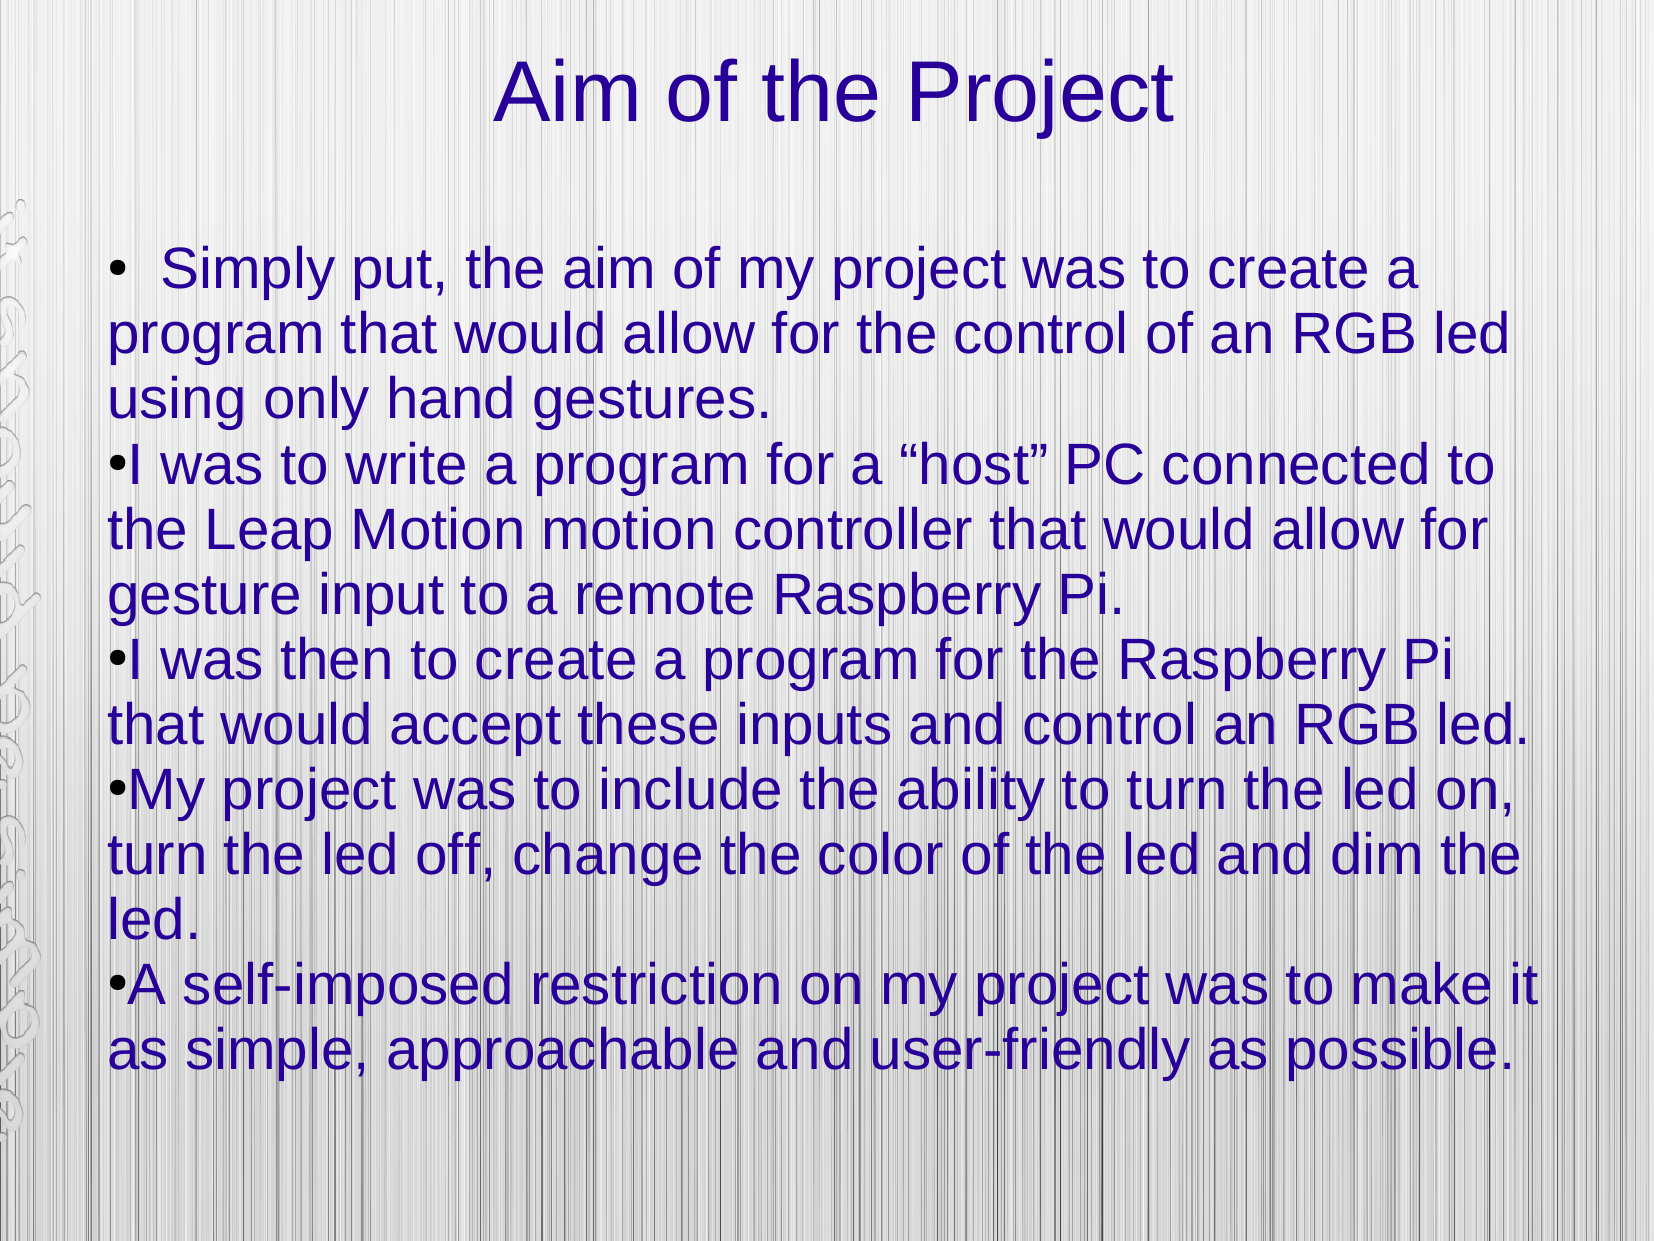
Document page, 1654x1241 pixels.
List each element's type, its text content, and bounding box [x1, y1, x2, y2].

picture [0, 0, 1654, 1241]
subtitle Simply put, the aim of my project was to create a program that would allow for the control of an RGB led using only hand gestures. I was to write a program for a “host” PC connected to the Leap Motion motion controller that would allow for gesture input to a remote Raspberry Pi. I was then to create a program for the Raspberry Pi that would accept these inputs and control an RGB led. My project was to include the ability to turn the led on, turn the led off, change the color of the led and dim the led. A self-imposed restriction on my project was to make it as simple, approachable and user-friendly as possible. [107, 150, 1561, 1168]
title Aim of the Project [90, 0, 1579, 196]
